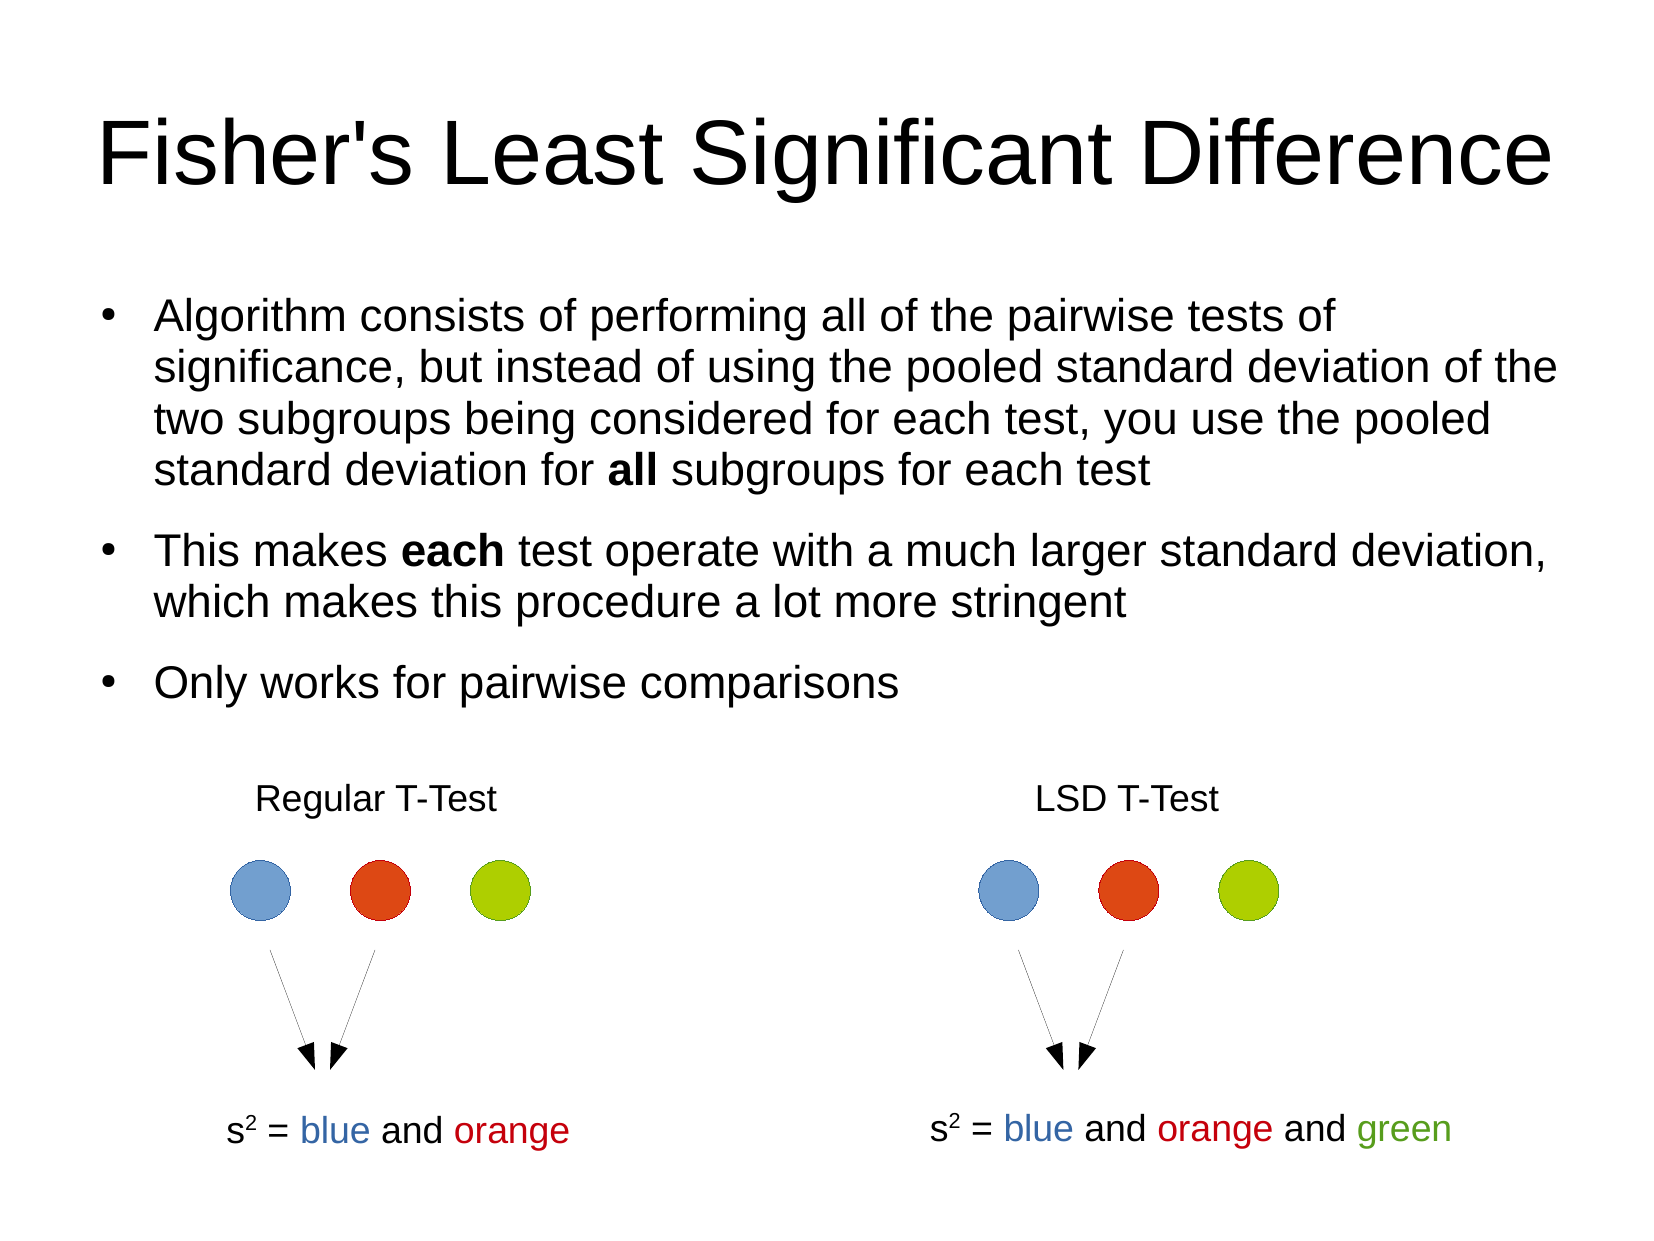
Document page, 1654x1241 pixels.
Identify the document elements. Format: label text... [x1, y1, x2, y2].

text_box [230, 860, 291, 921]
text_box [470, 860, 531, 921]
list Algorithm consists of performing all of the pairwise tests of significance, but instead of using the pooled standard deviation of the two subgroups being considered for each test, you use the pooled standard deviation for all subgroups for each test This makes each test operate with a much larger standard deviation, which makes this procedure a lot more stringent Only works for pairwise comparisons [82, 290, 1571, 751]
text_box [350, 860, 411, 921]
text_box LSD T-Test [1020, 769, 1235, 827]
text_box Regular T-Test [240, 769, 513, 827]
text_box s2 = blue and orange [211, 1101, 586, 1160]
text_box [1098, 860, 1159, 921]
text_box [1218, 860, 1279, 921]
text_box [978, 860, 1039, 921]
title Fisher's Least Significant Difference [82, 49, 1571, 257]
text_box s2 = blue and orange and green [915, 1099, 1468, 1159]
